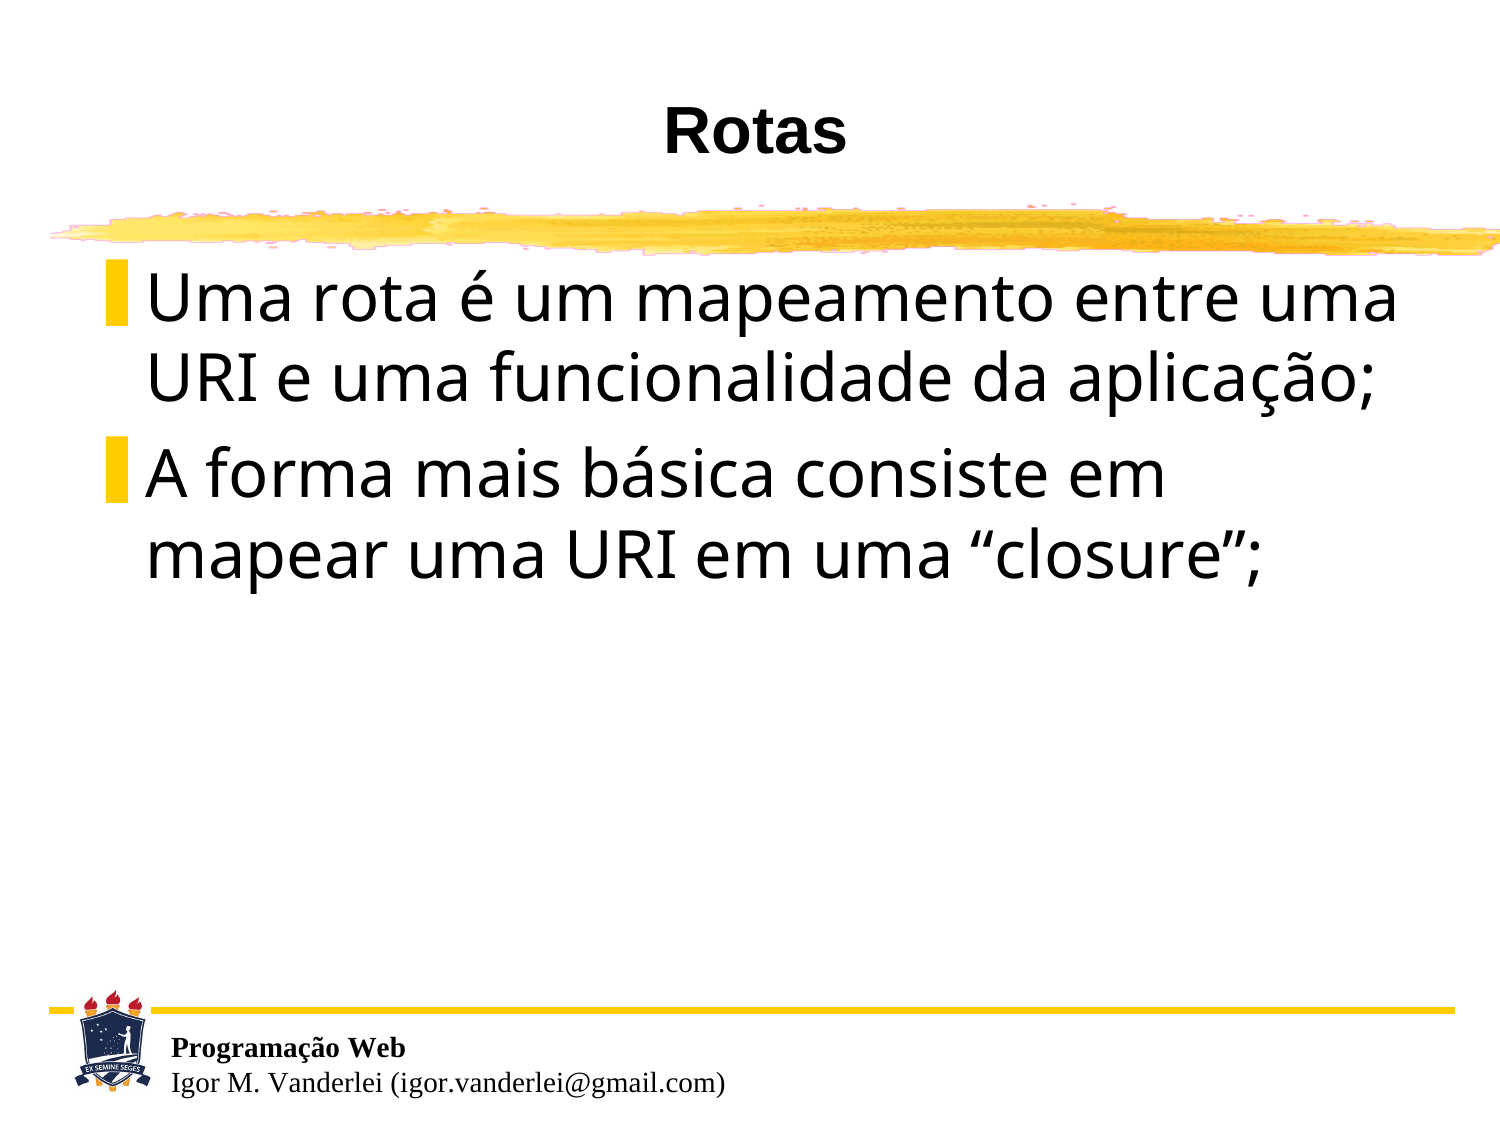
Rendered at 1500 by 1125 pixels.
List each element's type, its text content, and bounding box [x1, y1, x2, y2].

title Rotas [24, 54, 1488, 175]
list Uma rota é um mapeamento entre uma URI e uma funcionalidade da aplicação; A forma mais básica consiste em mapear uma URI em uma “closure”; [74, 246, 1417, 990]
picture [74, 990, 151, 1093]
picture [50, 198, 1500, 267]
